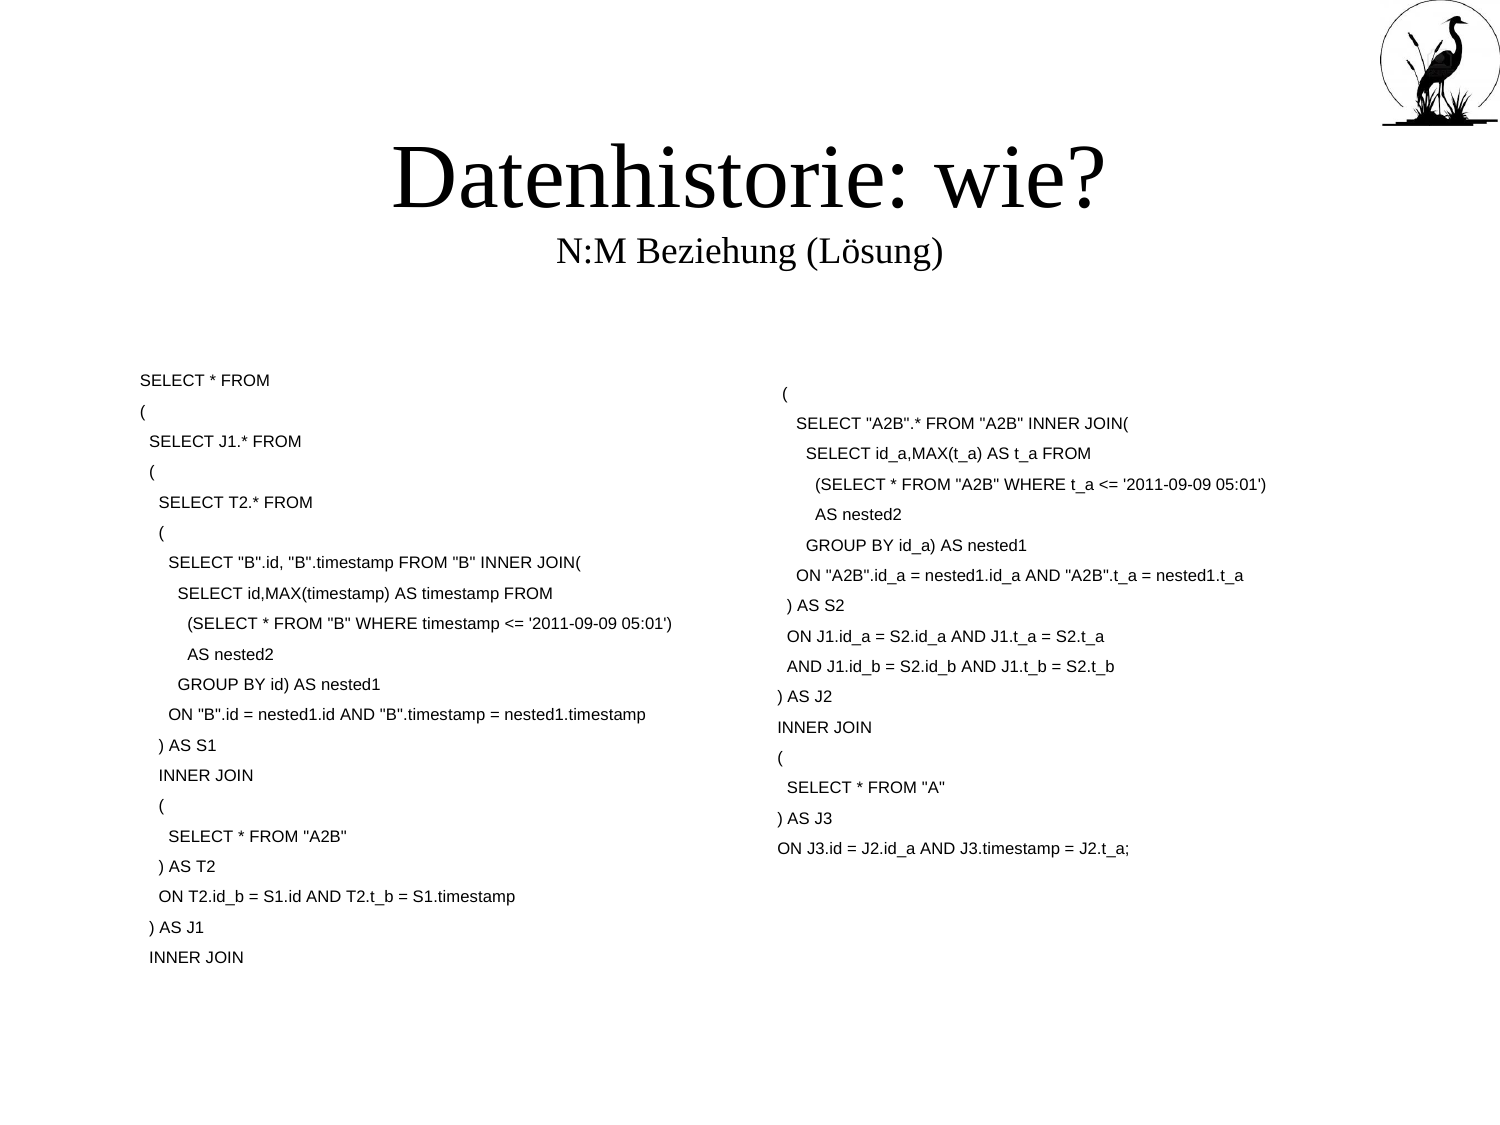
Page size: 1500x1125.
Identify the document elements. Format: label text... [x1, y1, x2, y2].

text_box ( SELECT "A2B".* FROM "A2B" INNER JOIN( SELECT id_a,MAX(t_a) AS t_a FROM (SELECT * FROM "A2B" WHERE t_a <= '2011-09-09 05:01') AS nested2 GROUP BY id_a) AS nested1 ON "A2B".id_a = nested1.id_a AND "A2B".t_a = nested1.t_a ) AS S2 ON J1.id_a = S2.id_a AND J1.t_a = S2.t_a AND J1.id_b = S2.id_b AND J1.t_b = S2.t_b ) AS J2 INNER JOIN ( SELECT * FROM "A" ) AS J3 ON J3.id = J2.id_a AND J3.timestamp = J2.t_a; [762, 374, 1363, 866]
picture [1380, 0, 1500, 126]
title Datenhistorie: wie? N:M Beziehung (Lösung) [112, 99, 1388, 288]
text_box SELECT * FROM ( SELECT J1.* FROM ( SELECT T2.* FROM ( SELECT "B".id, "B".timestamp FROM "B" INNER JOIN( SELECT id,MAX(timestamp) AS timestamp FROM (SELECT * FROM "B" WHERE timestamp <= '2011-09-09 05:01') AS nested2 GROUP BY id) AS nested1 ON "B".id = nested1.id AND "B".timestamp = nested1.timestamp ) AS S1 INNER JOIN ( SELECT * FROM "A2B" ) AS T2 ON T2.id_b = S1.id AND T2.t_b = S1.timestamp ) AS J1 INNER JOIN [124, 362, 750, 975]
